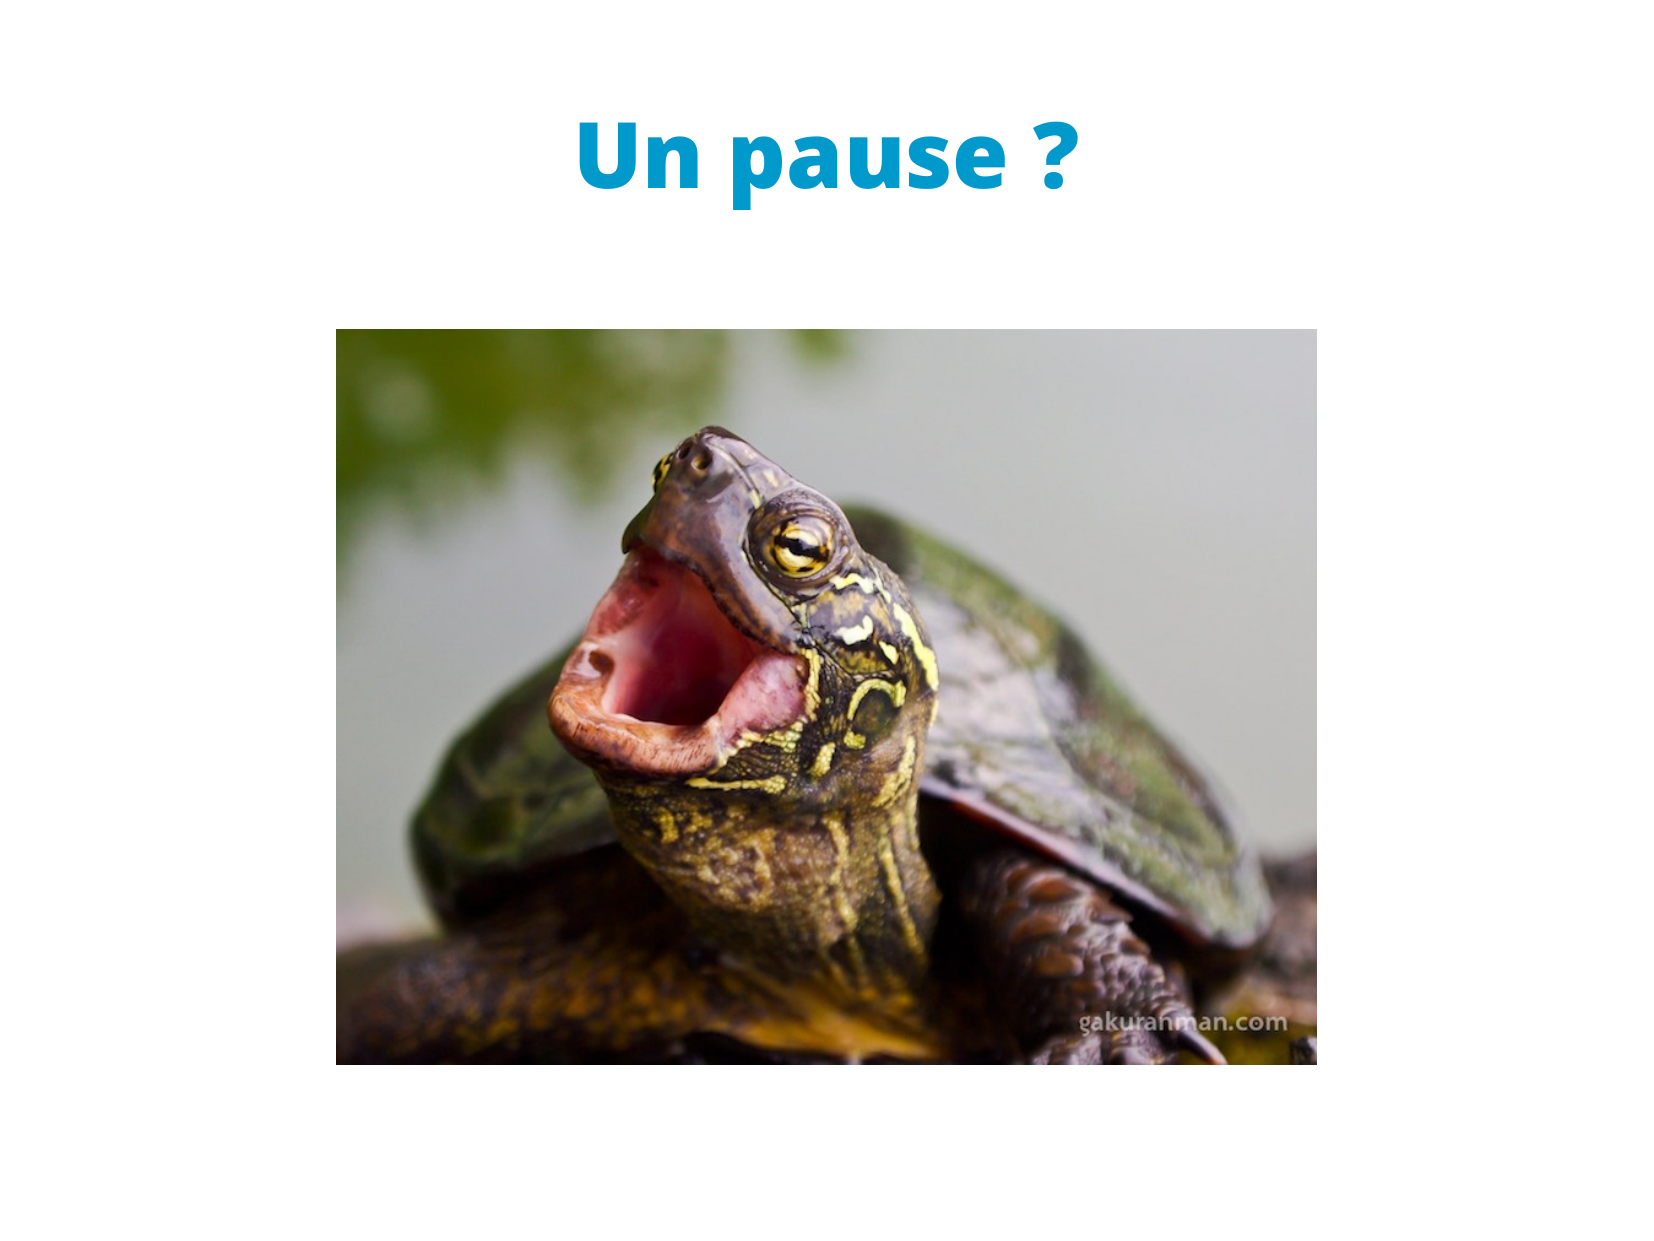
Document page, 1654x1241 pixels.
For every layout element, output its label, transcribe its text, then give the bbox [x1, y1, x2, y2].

picture [336, 329, 1317, 1065]
title Un pause ? [82, 49, 1571, 257]
